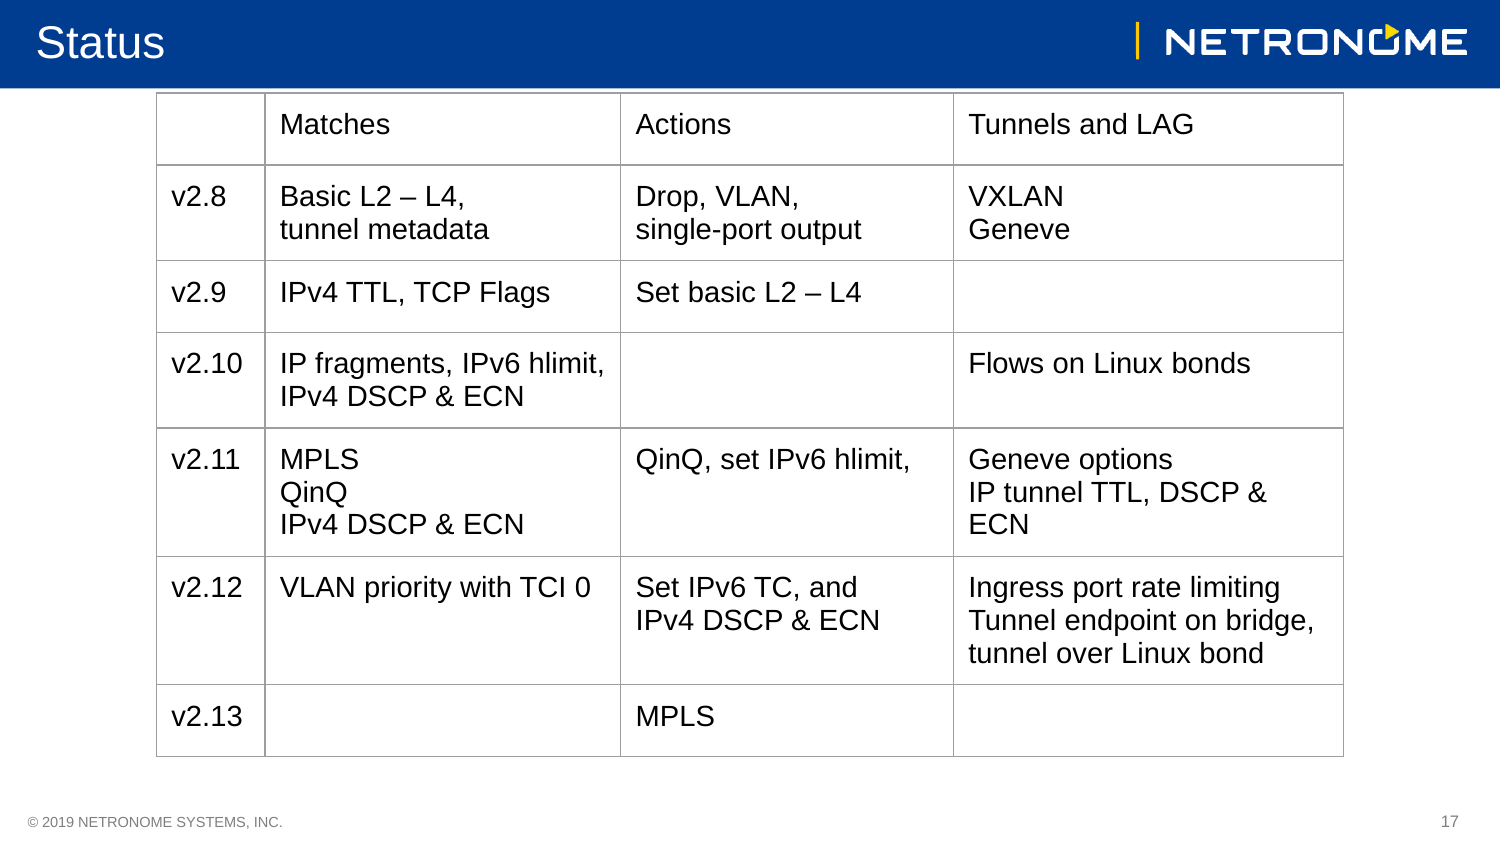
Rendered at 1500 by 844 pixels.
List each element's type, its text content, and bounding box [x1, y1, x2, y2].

table_cell v2.8 [157, 166, 264, 260]
table_cell MPLS [621, 685, 953, 756]
table_cell v2.12 [157, 557, 264, 684]
table_cell [266, 685, 620, 756]
table_cell MPLS QinQ IPv4 DSCP & ECN [266, 429, 620, 556]
table_cell VXLAN Geneve [954, 166, 1343, 260]
table_cell Set IPv6 TC, and IPv4 DSCP & ECN [621, 557, 953, 684]
picture [1162, 21, 1473, 62]
table_cell v2.10 [157, 333, 264, 427]
table_cell VLAN priority with TCI 0 [266, 557, 620, 684]
table_cell [621, 333, 953, 427]
table_header Actions [621, 94, 953, 164]
table_header Tunnels and LAG [954, 94, 1343, 164]
table_header Matches [266, 94, 620, 164]
title Status [20, 1, 1116, 88]
table_cell v2.13 [157, 685, 264, 756]
table_cell Flows on Linux bonds [954, 333, 1343, 427]
table_cell IP fragments, IPv6 hlimit, IPv4 DSCP & ECN [266, 333, 620, 427]
table_cell [954, 261, 1343, 332]
table_cell QinQ, set IPv6 hlimit, [621, 429, 953, 556]
table_cell Geneve options IP tunnel TTL, DSCP & ECN [954, 429, 1343, 556]
table_cell Ingress port rate limiting Tunnel endpoint on bridge, tunnel over Linux bond [954, 557, 1343, 684]
table_header [157, 94, 264, 164]
table_cell IPv4 TTL, TCP Flags [266, 261, 620, 332]
table_cell [954, 685, 1343, 756]
table_cell Basic L2 – L4, tunnel metadata [266, 166, 620, 260]
table_cell v2.11 [157, 429, 264, 556]
table_cell Set basic L2 – L4 [621, 261, 953, 332]
table_cell v2.9 [157, 261, 264, 332]
table_cell Drop, VLAN, single-port output [621, 166, 953, 260]
